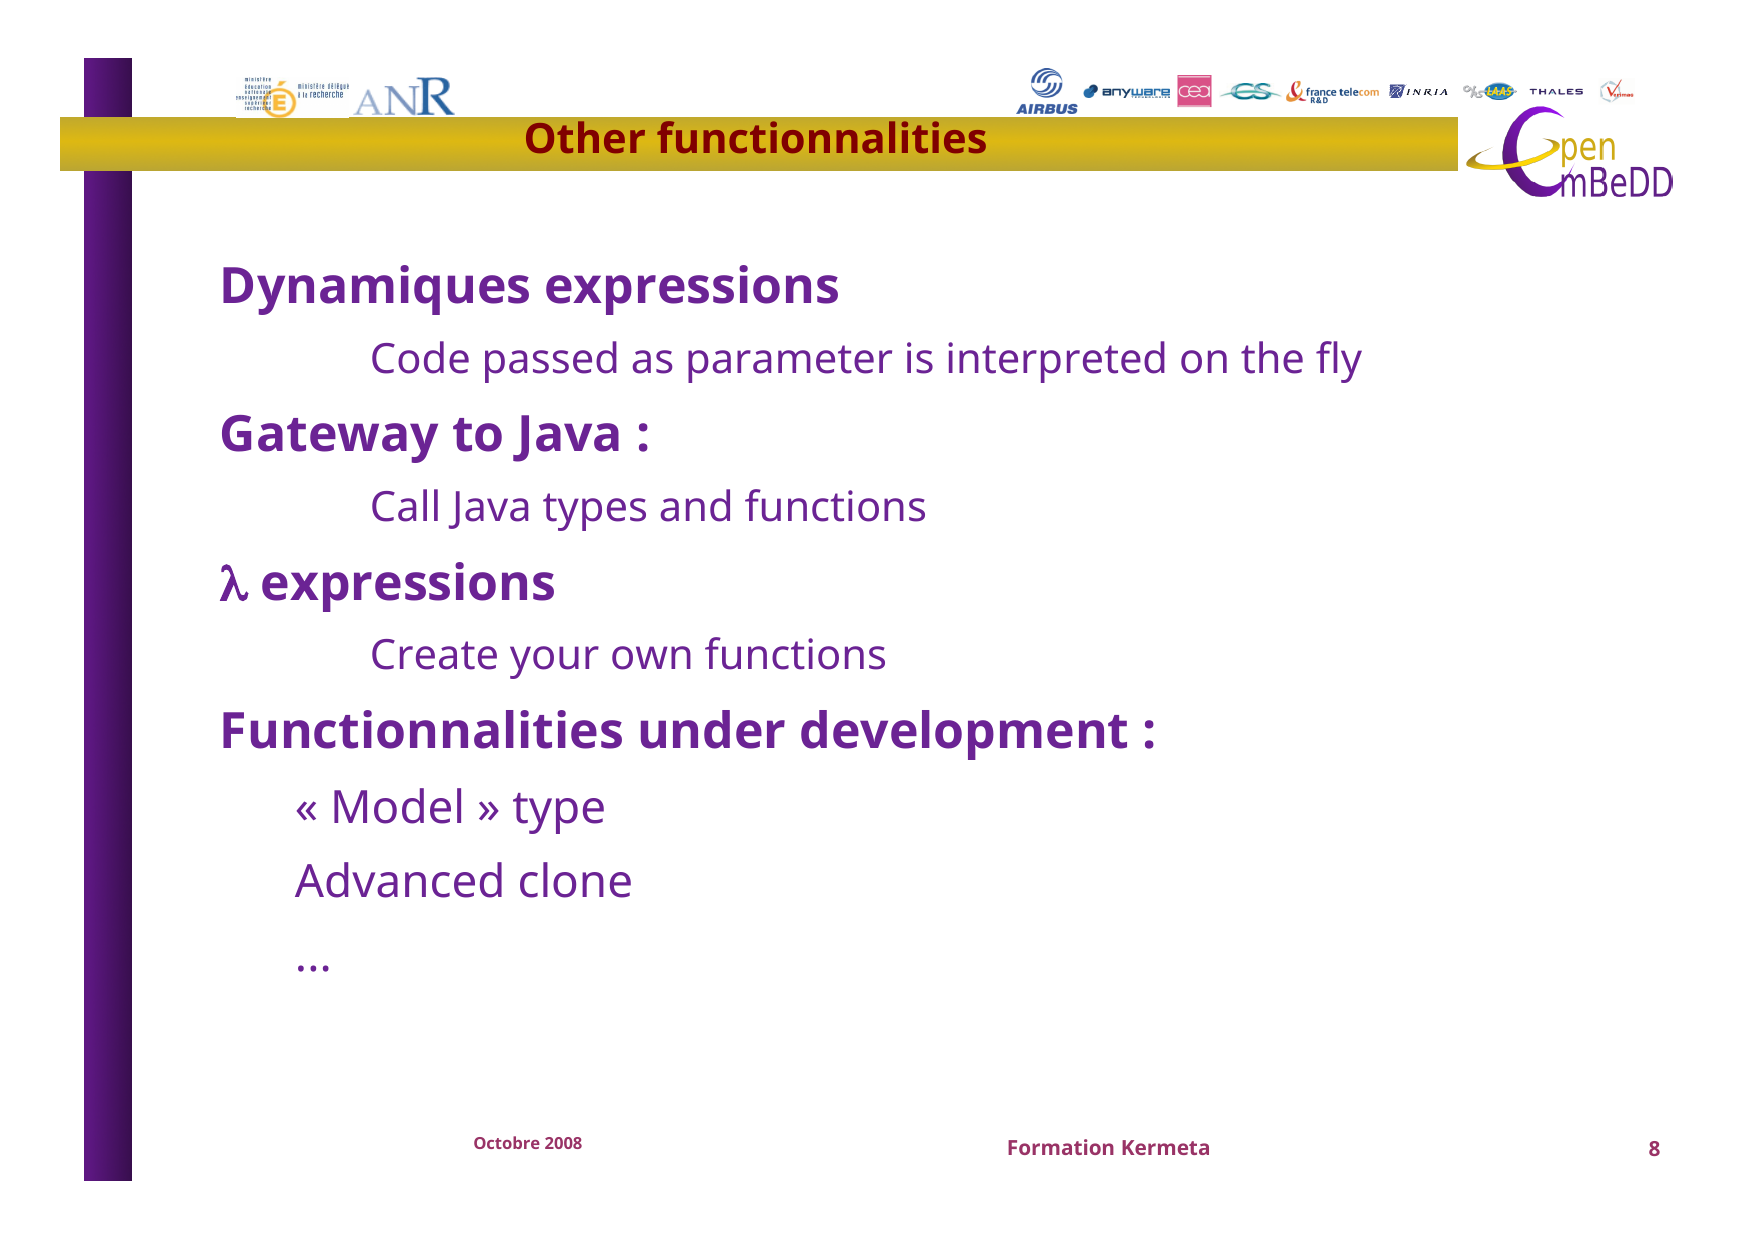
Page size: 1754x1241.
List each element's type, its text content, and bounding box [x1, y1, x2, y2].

picture [236, 77, 349, 108]
picture [353, 77, 455, 108]
list Dynamiques expressions Code passed as parameter is interpreted on the fly Gateway to Java : Call Java types and functions  expressions Create your own functions Functionnalities under development : « Model » type Advanced clone ... [220, 250, 1682, 1075]
picture [60, 117, 1458, 1181]
picture [1016, 68, 1673, 197]
picture [84, 58, 132, 108]
title Other functionnalities [59, 108, 1453, 166]
